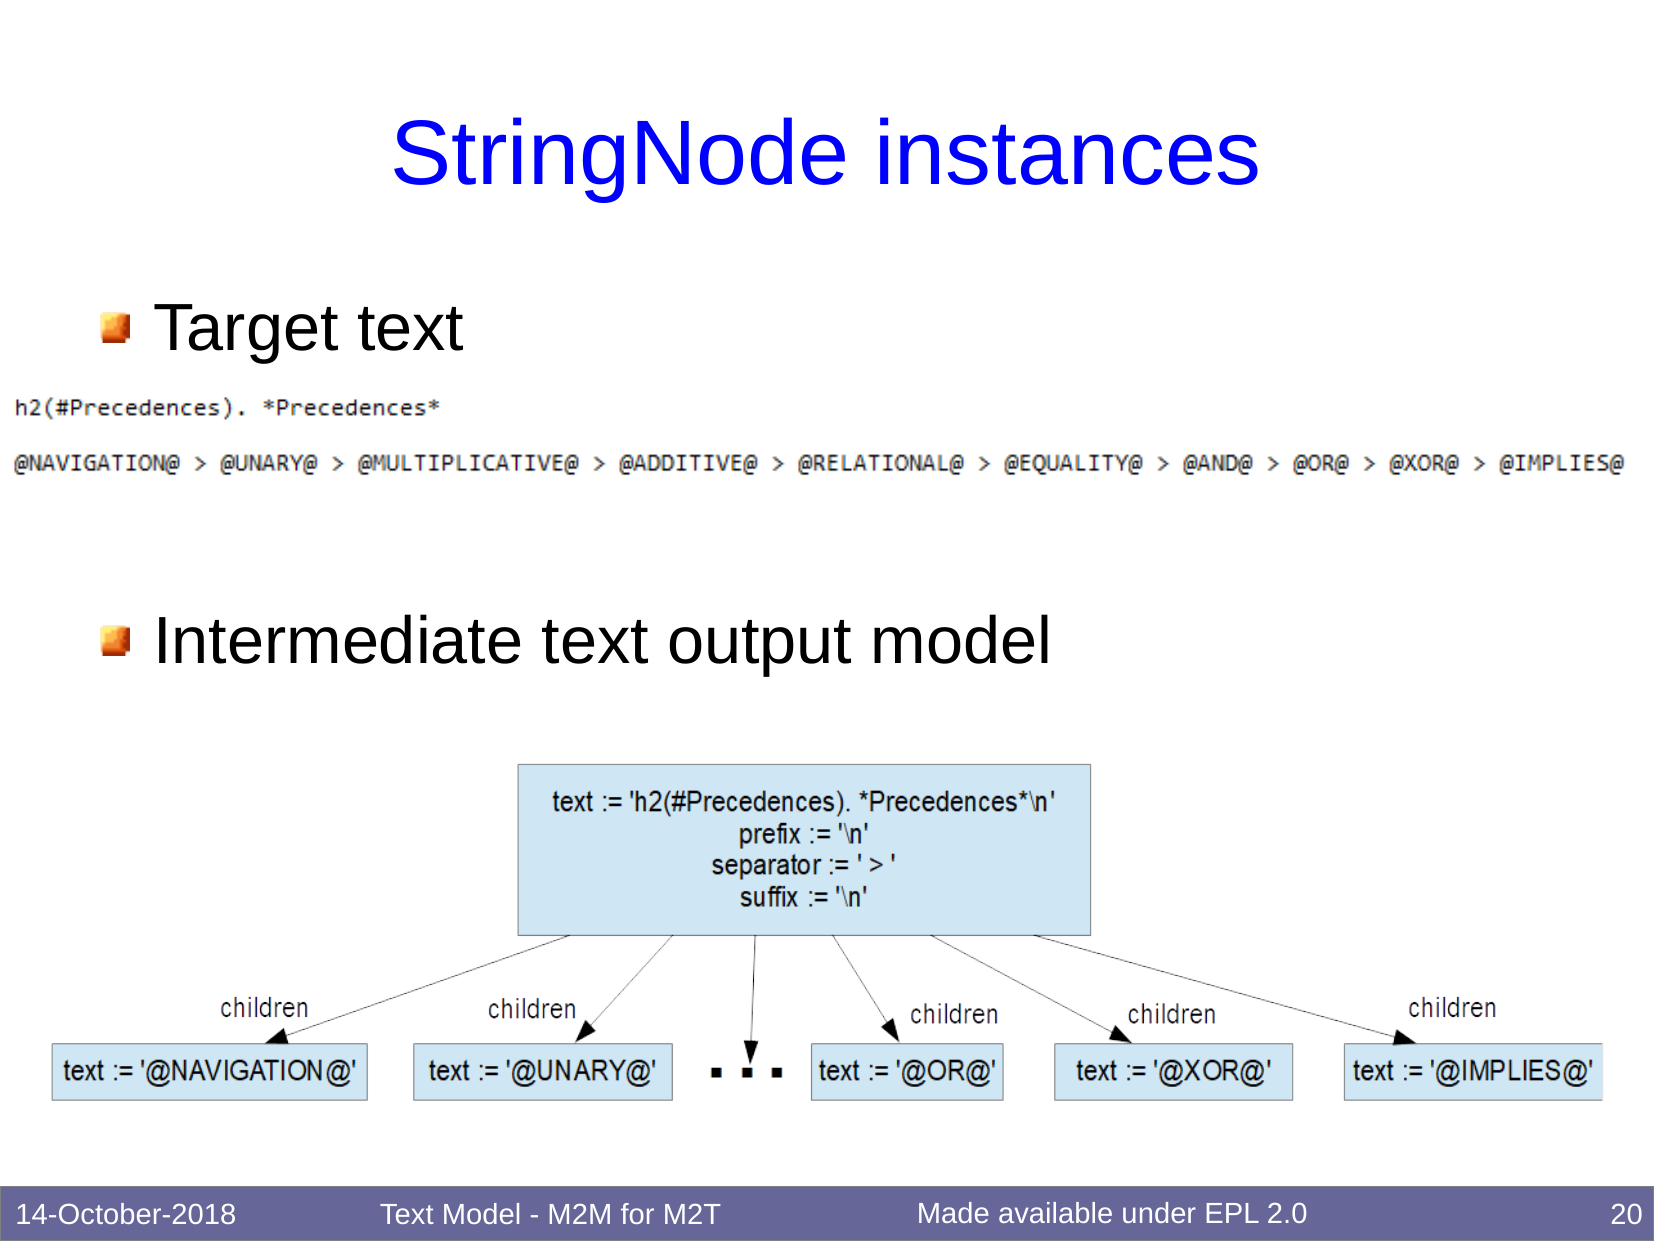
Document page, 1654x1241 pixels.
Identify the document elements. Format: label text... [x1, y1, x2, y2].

list Target text Intermediate text output model [82, 485, 1571, 702]
picture [0, 702, 1654, 1241]
title StringNode instances [82, 49, 1571, 257]
picture [13, 392, 1634, 485]
list Target text Intermediate text output model [82, 290, 1571, 392]
